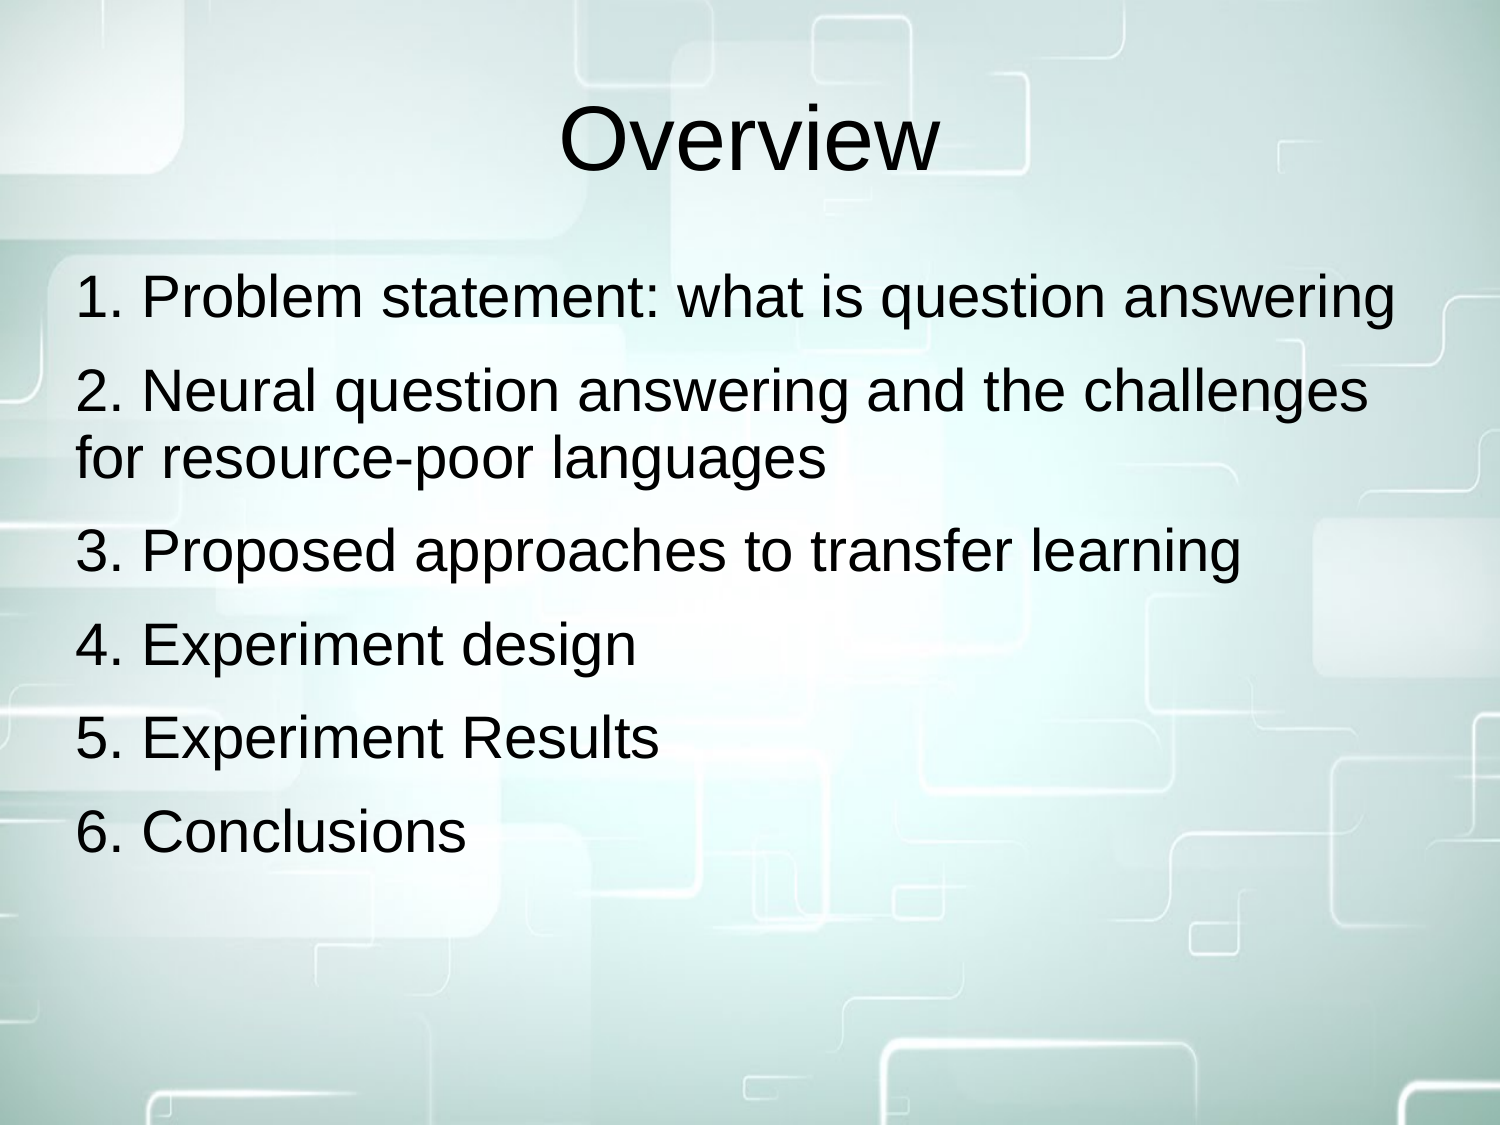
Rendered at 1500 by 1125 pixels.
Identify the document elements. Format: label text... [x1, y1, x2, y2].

list 1. Problem statement: what is question answering 2. Neural question answering and the challenges for resource-poor languages 3. Proposed approaches to transfer learning 4. Experiment design 5. Experiment Results 6. Conclusions [75, 263, 1425, 916]
title Overview [75, 45, 1425, 233]
picture [0, 0, 1500, 1125]
